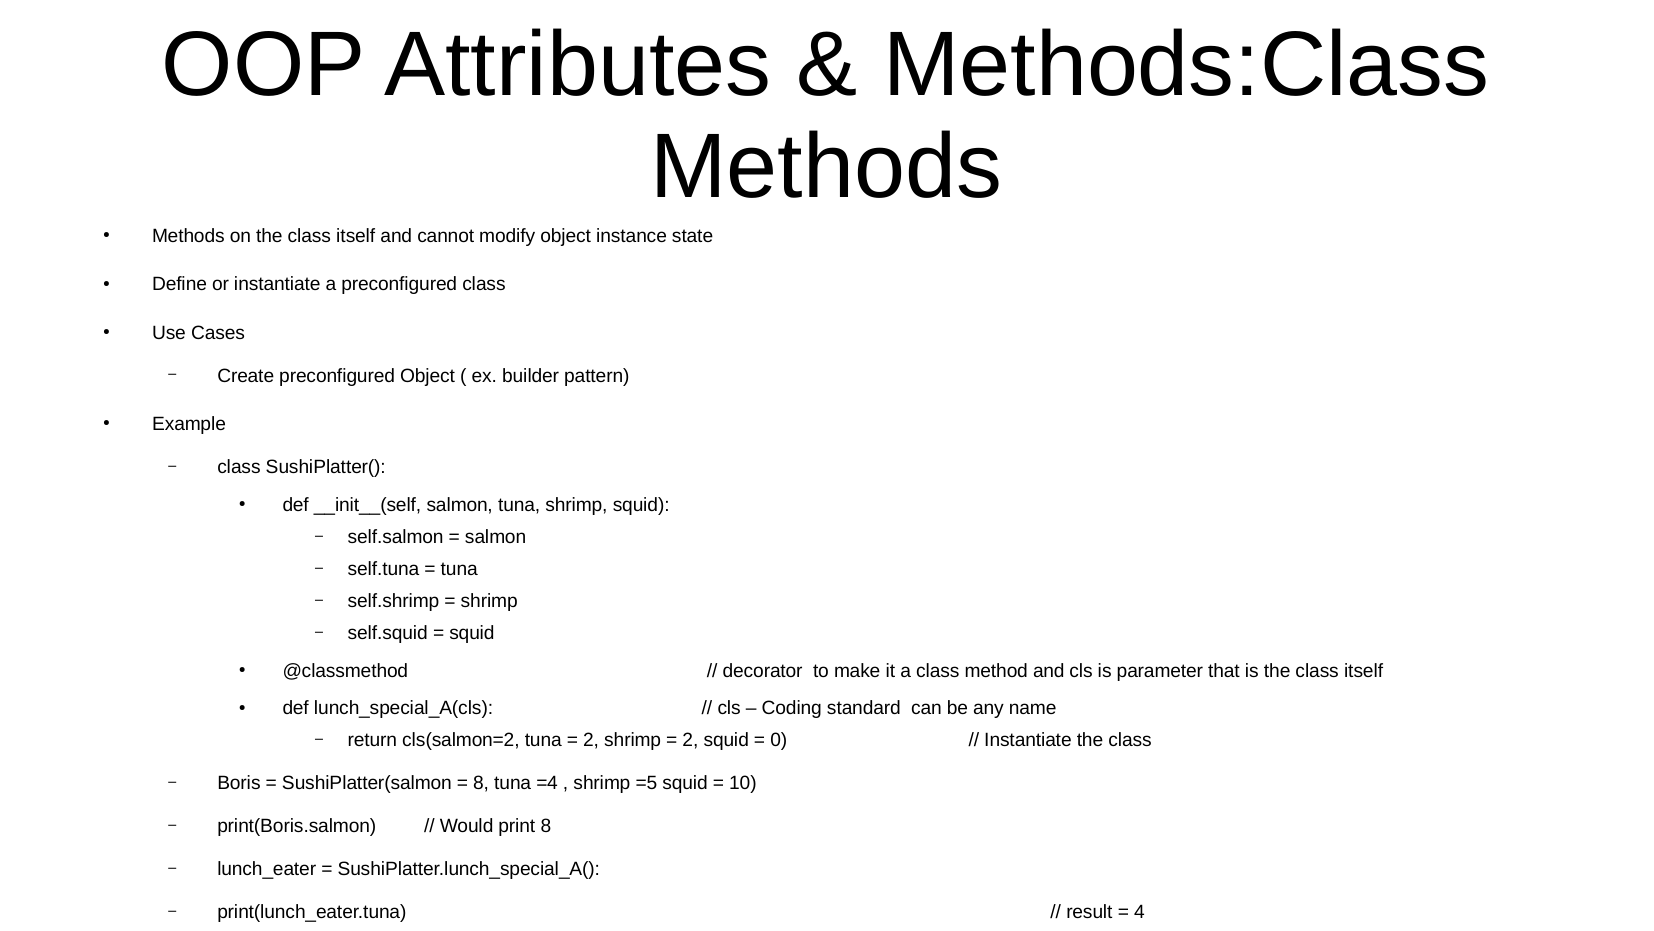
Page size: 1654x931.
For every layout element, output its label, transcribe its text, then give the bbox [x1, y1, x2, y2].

list Methods on the class itself and cannot modify object instance state Define or instantiate a preconfigured class Use Cases Create preconfigured Object ( ex. builder pattern) Example class SushiPlatter(): def __init__(self, salmon, tuna, shrimp, squid): self.salmon = salmon self.tuna = tuna self.shrimp = shrimp self.squid = squid @classmethod // decorator to make it a class method and cls is parameter that is the class itself def lunch_special_A(cls): // cls – Coding standard can be any name return cls(salmon=2, tuna = 2, shrimp = 2, squid = 0) // Instantiate the class Boris = SushiPlatter(salmon = 8, tuna =4 , shrimp =5 squid = 10) print(Boris.salmon) // Would print 8 lunch_eater = SushiPlatter.lunch_special_A(): print(lunch_eater.tuna) // result = 4 [86, 225, 1576, 931]
title OOP Attributes & Methods:Class Methods [82, 12, 1571, 218]
